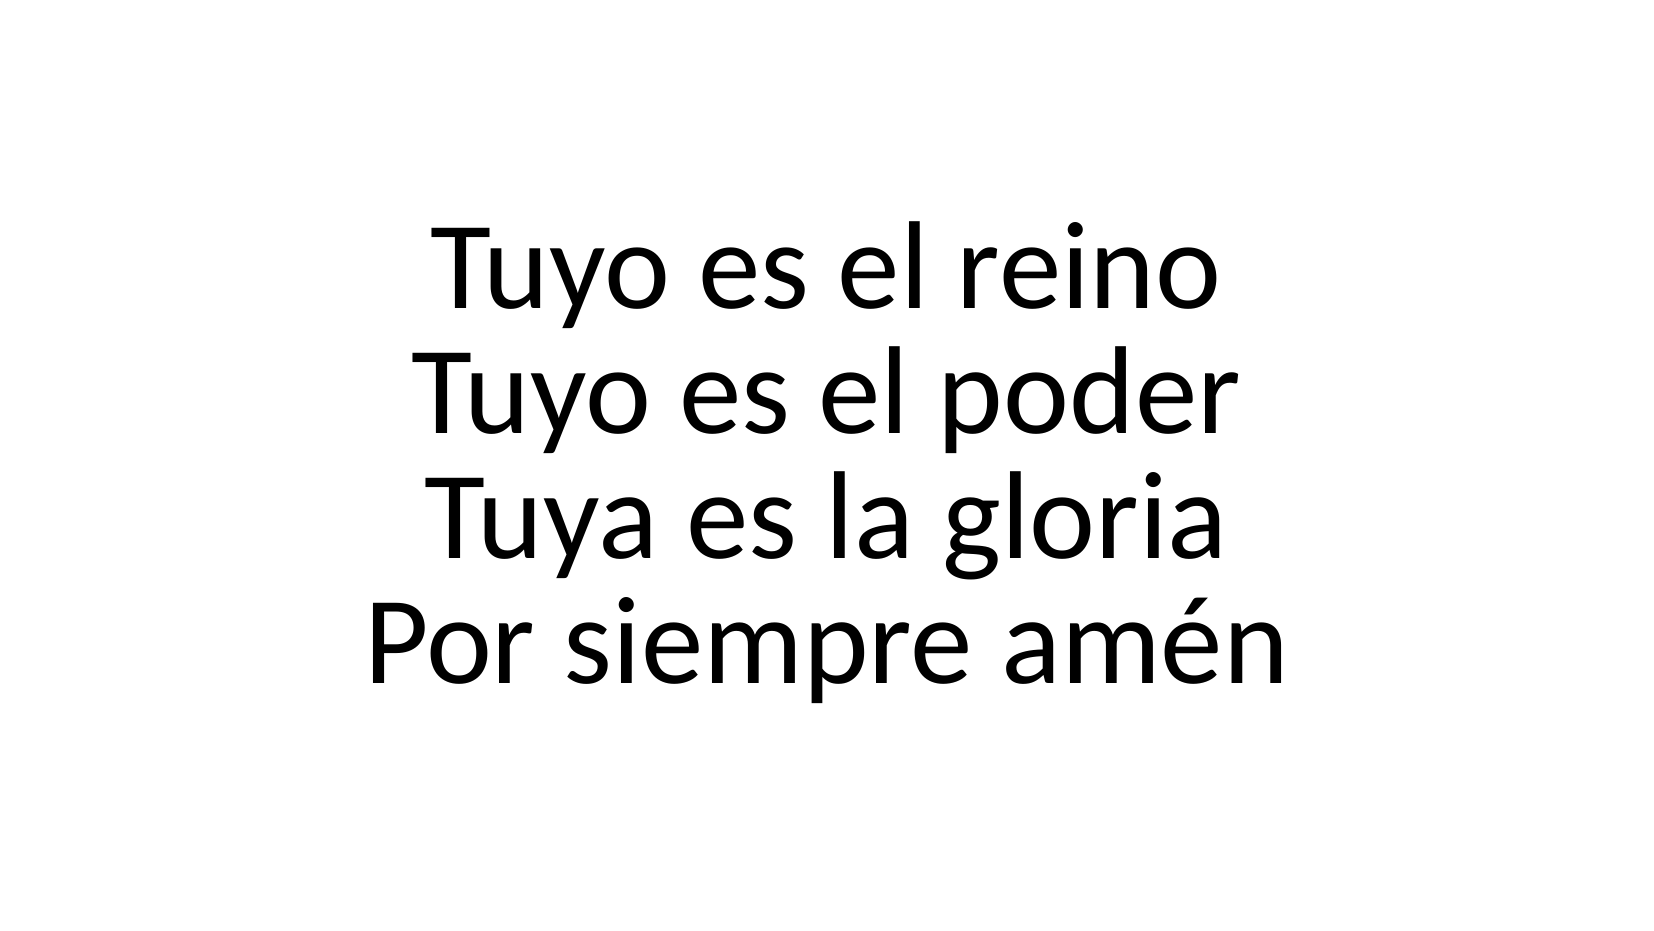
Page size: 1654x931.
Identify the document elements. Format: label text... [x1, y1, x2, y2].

title Tuyo es el reino Tuyo es el poder Tuya es la gloria Por siempre amén [0, 0, 1654, 931]
